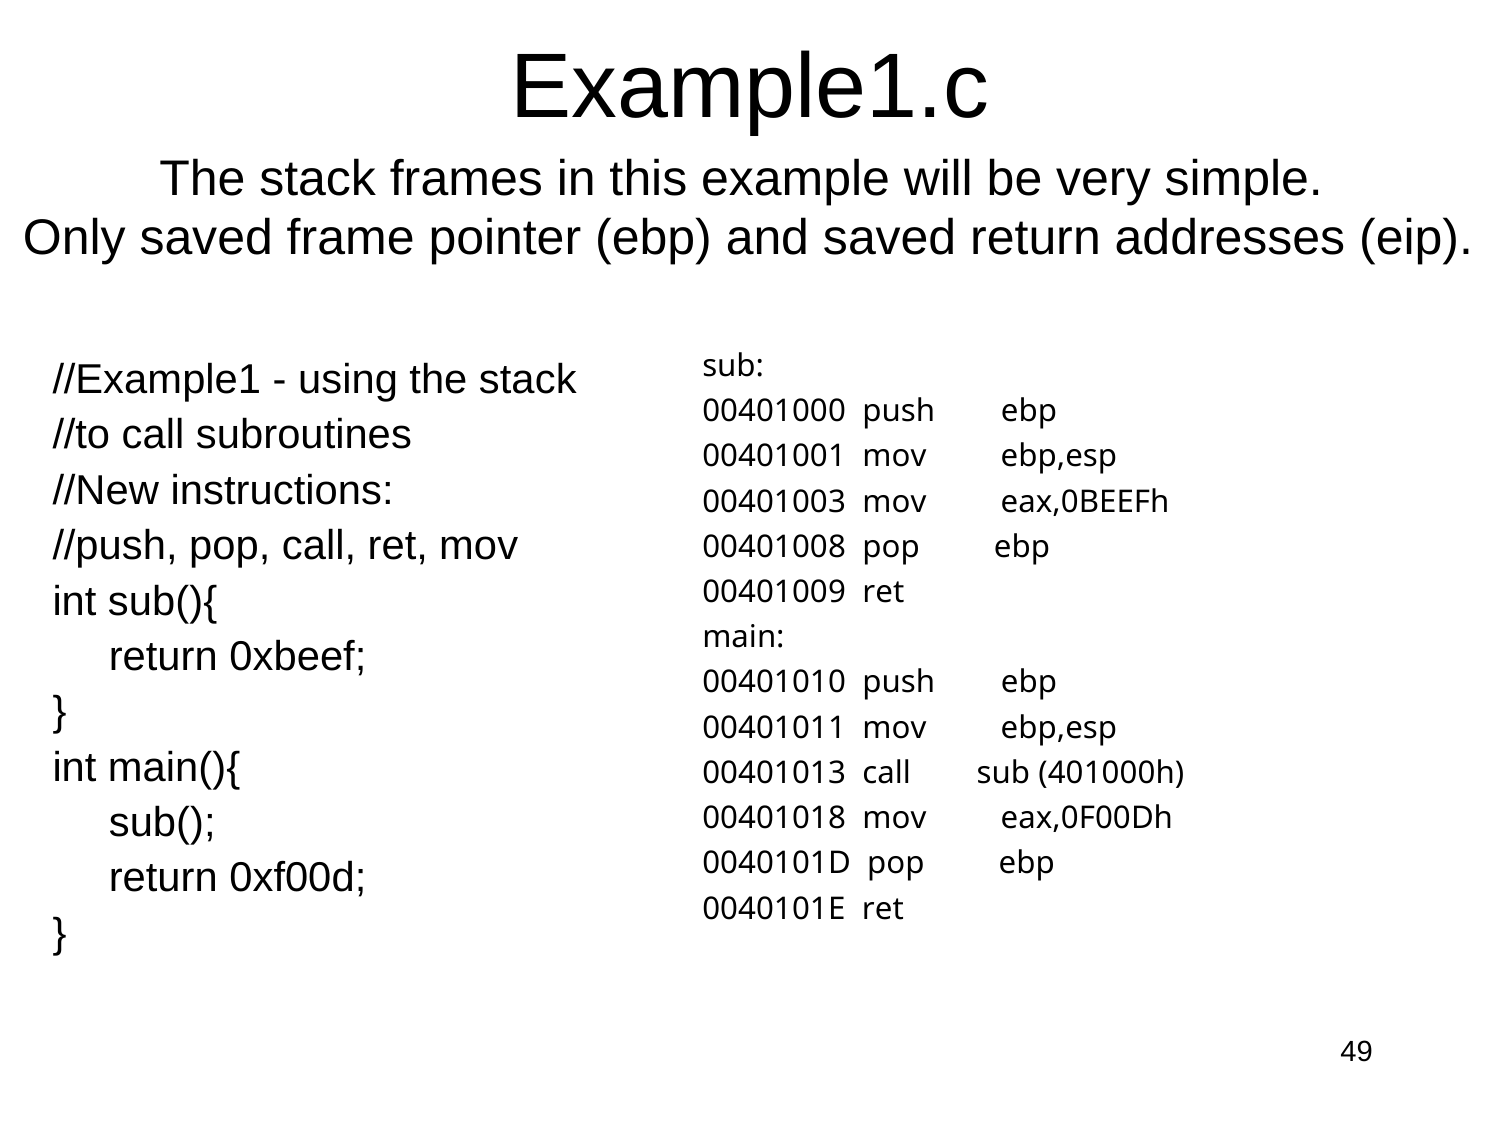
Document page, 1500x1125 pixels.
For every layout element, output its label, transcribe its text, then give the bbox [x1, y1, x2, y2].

text_box The stack frames in this example will be very simple. Only saved frame pointer (ebp) and saved return addresses (eip). [8, 137, 1489, 273]
text_box sub: 00401000 push ebp 00401001 mov ebp,esp 00401003 mov eax,0BEEFh 00401008 pop ebp 00401009 ret main: 00401010 push ebp 00401011 mov ebp,esp 00401013 call sub (401000h) 00401018 mov eax,0F00Dh 0040101D pop ebp 0040101E ret [687, 337, 1450, 963]
text_box <number> [1074, 1025, 1388, 1101]
list //Example1 - using the stack //to call subroutines //New instructions: //push, pop, call, ret, mov int sub(){ return 0xbeef; } int main(){ sub(); return 0xf00d; } [37, 349, 638, 976]
title Example1.c [112, 0, 1388, 137]
